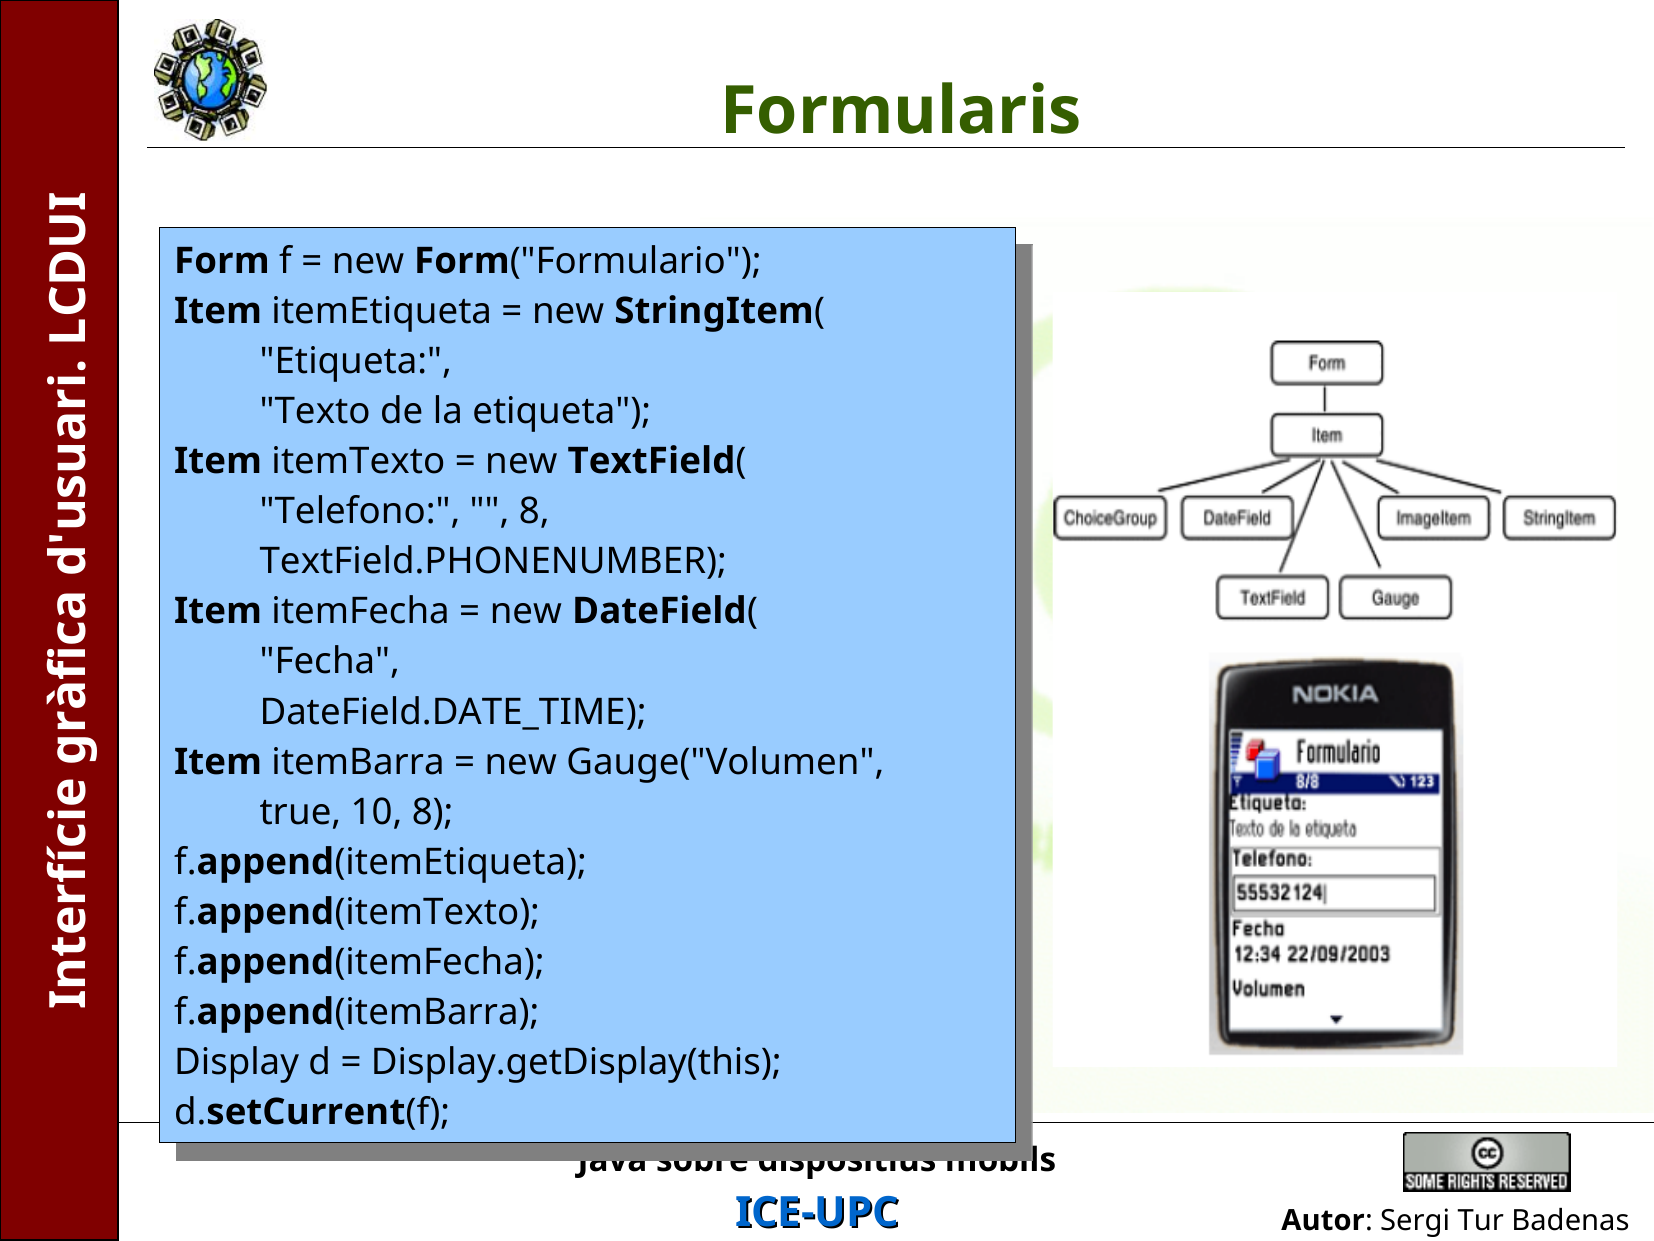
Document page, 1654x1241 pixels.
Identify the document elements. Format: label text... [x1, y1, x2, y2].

picture [154, 19, 268, 142]
title Formularis [232, 59, 1570, 156]
picture [1403, 1132, 1571, 1192]
picture [700, 217, 1654, 1113]
text_box Form f = new Form("Formulario"); Item itemEtiqueta = new StringItem( "Etiqueta:", "Texto de la etiqueta"); Item itemTexto = new TextField( "Telefono:", "", 8, TextField.PHONENUMBER); Item itemFecha = new DateField( "Fecha", DateField.DATE_TIME); Item itemBarra = new Gauge("Volumen", true, 10, 8); f.append(itemEtiqueta); f.append(itemTexto); f.append(itemFecha); f.append(itemBarra); Display d = Display.getDisplay(this); d.setCurrent(f); [159, 227, 1016, 1034]
